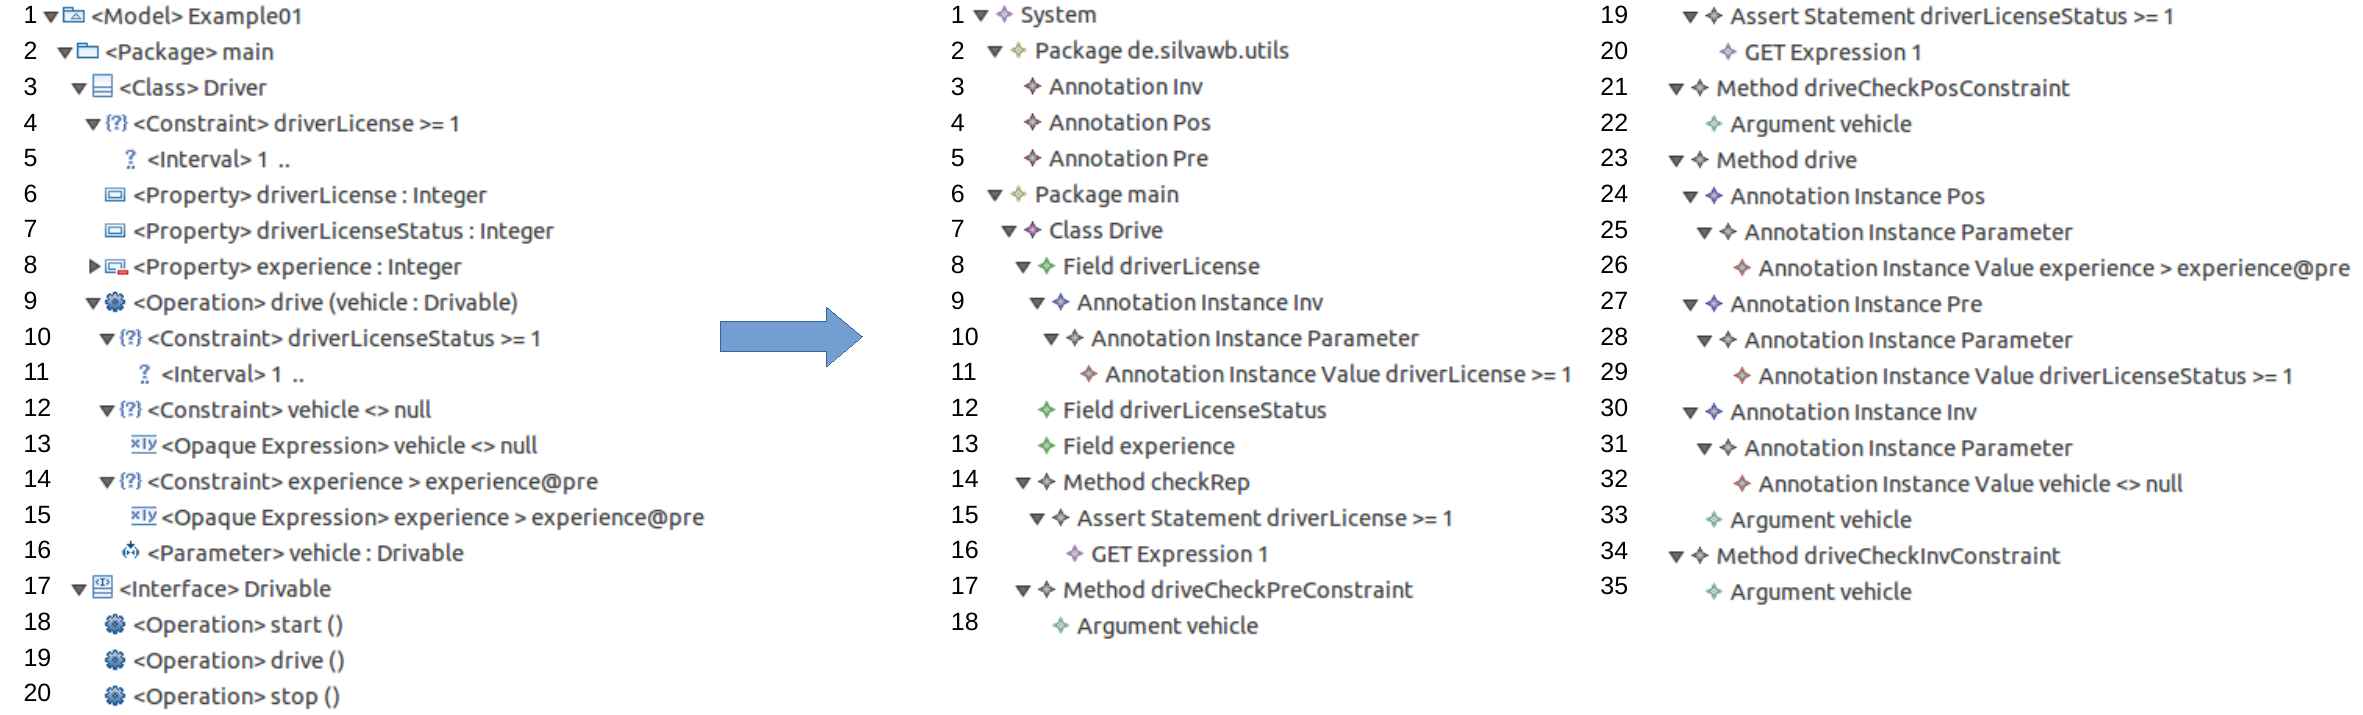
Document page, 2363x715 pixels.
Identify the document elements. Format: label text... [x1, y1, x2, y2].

picture [1660, 1, 2357, 608]
text_box [720, 307, 863, 367]
list 19 20 21 22 23 24 25 26 27 28 29 30 31 32 33 34 35 [1529, 1, 1660, 715]
picture [83, 1, 711, 715]
picture [1010, 1, 1529, 642]
list 1 2 3 4 5 6 7 8 9 10 11 12 13 14 15 16 17 18 19 20 [0, 1, 83, 715]
list 1 2 3 4 5 6 7 8 9 10 11 12 13 14 15 16 17 18 [879, 1, 1010, 715]
